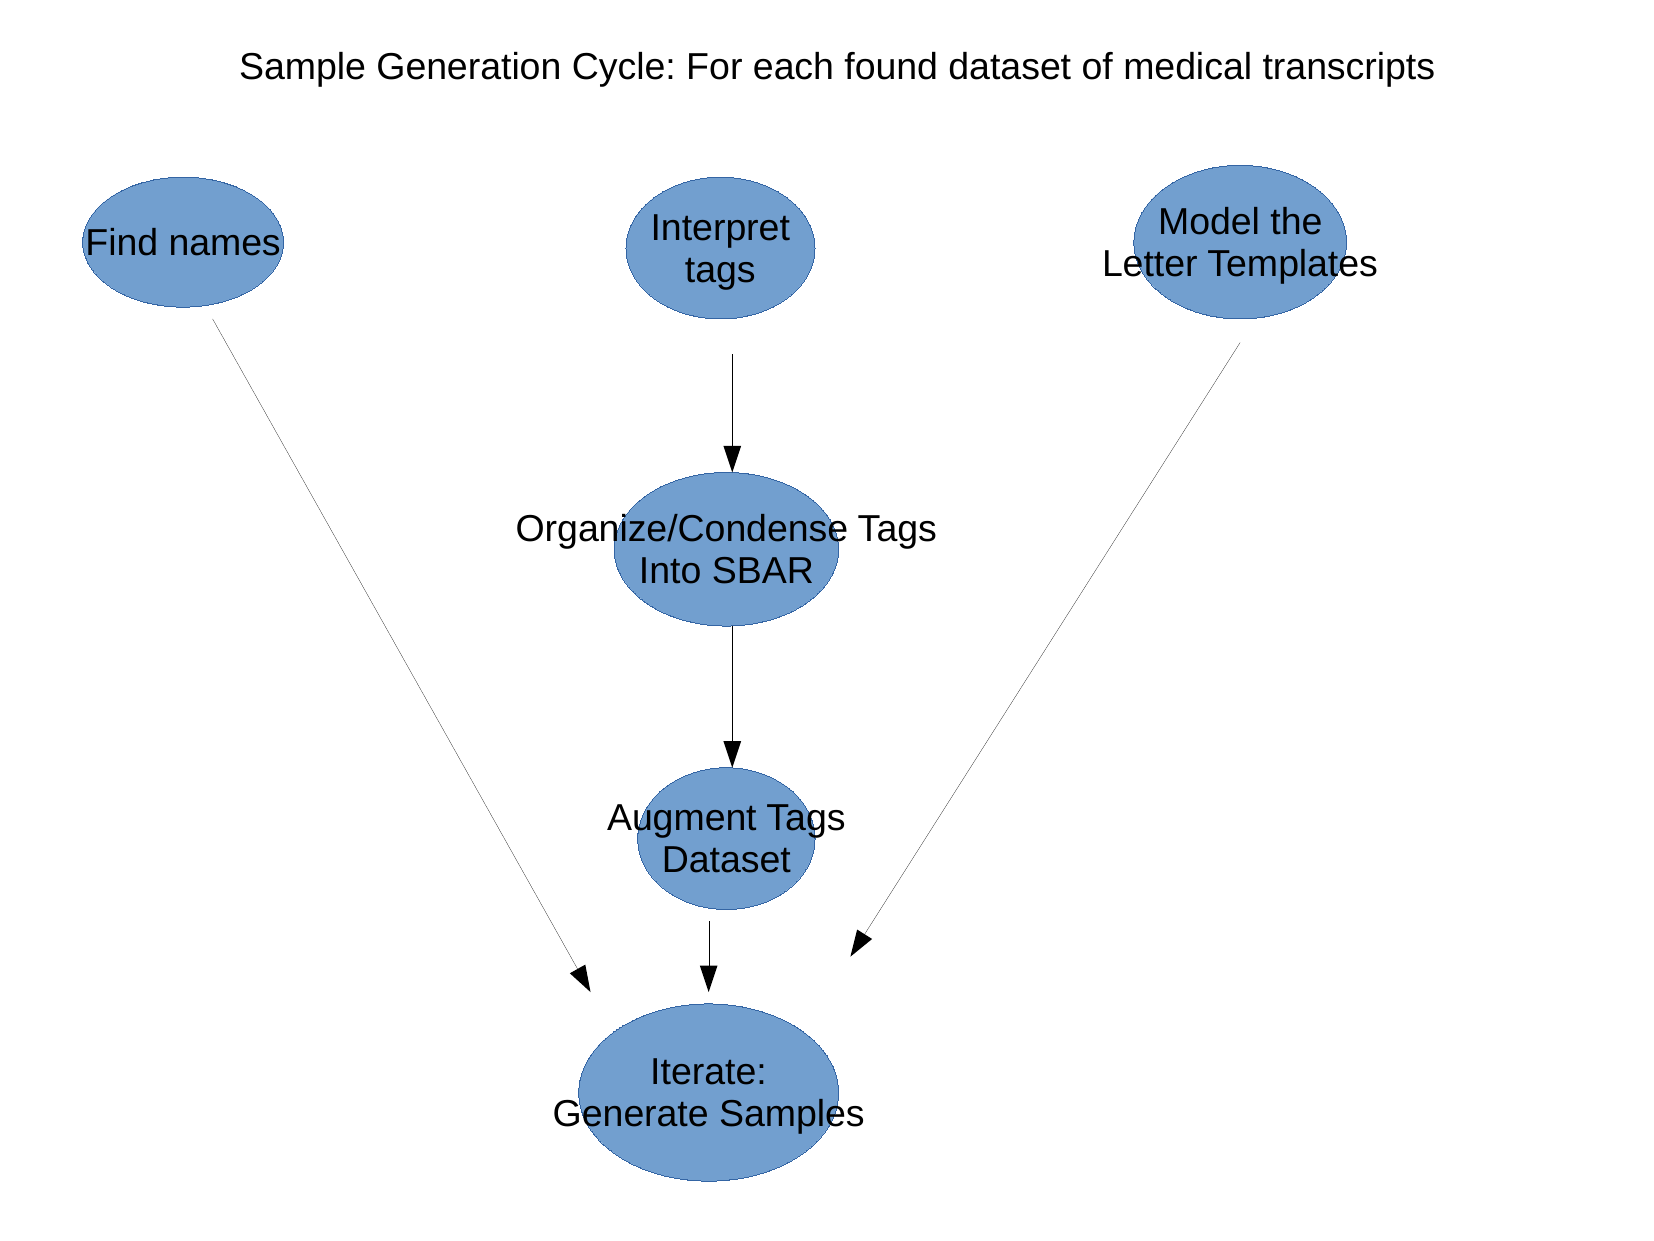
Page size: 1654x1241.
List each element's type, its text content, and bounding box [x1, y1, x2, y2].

text_box Find names [82, 177, 284, 308]
text_box Sample Generation Cycle: For each found dataset of medical transcripts [224, 37, 1451, 95]
text_box Model the Letter Templates [1133, 165, 1347, 319]
text_box Iterate: Generate Samples [578, 1003, 839, 1182]
text_box Organize/Condense Tags Into SBAR [614, 472, 839, 627]
text_box Augment Tags Dataset [637, 767, 816, 910]
text_box Interpret tags [625, 177, 816, 319]
